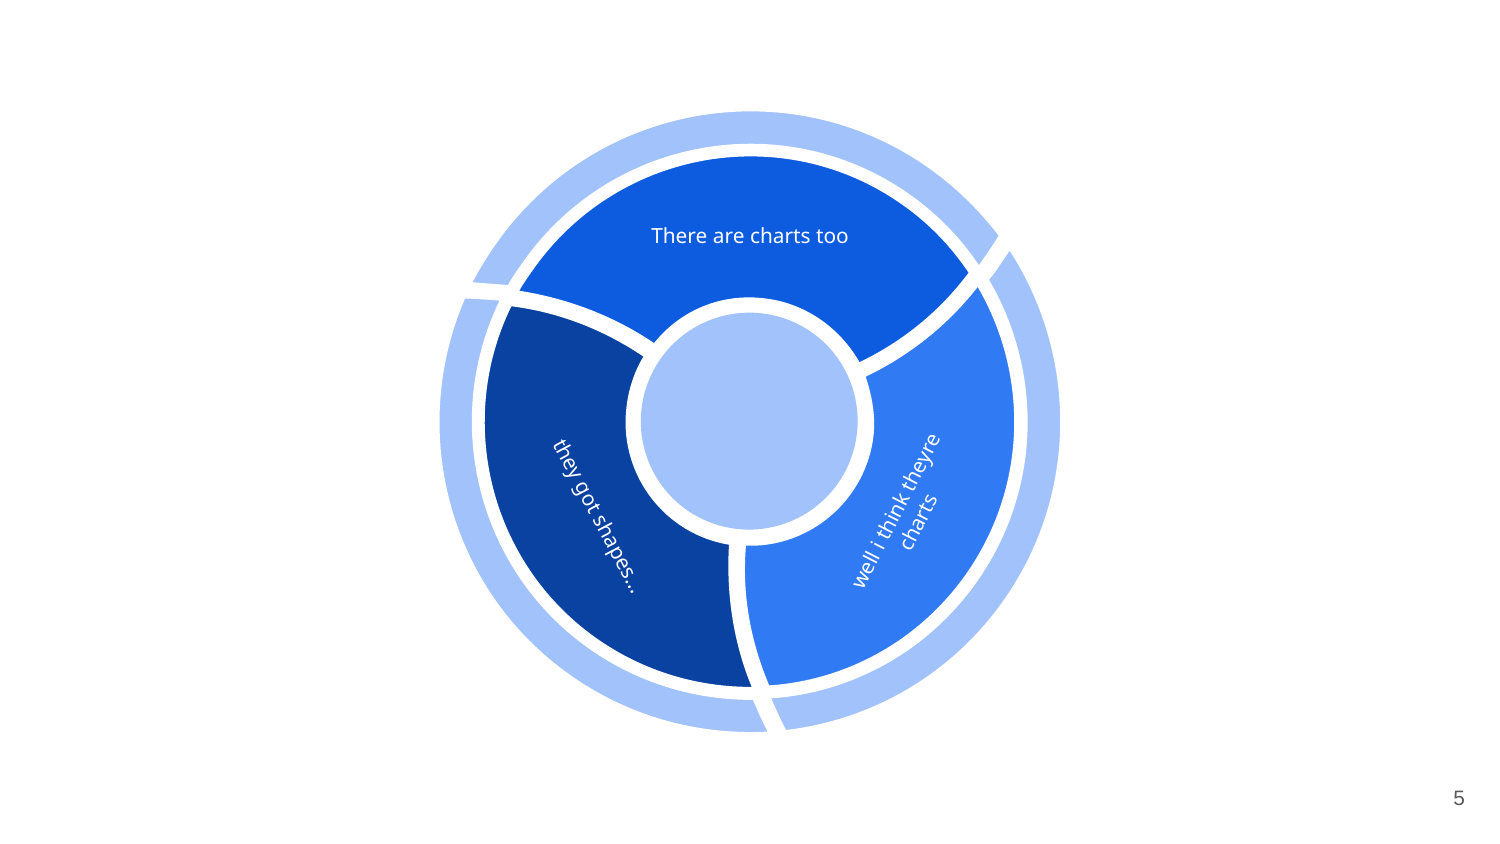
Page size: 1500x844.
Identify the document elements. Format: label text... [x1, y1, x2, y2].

text_box [483, 305, 753, 688]
text_box [621, 155, 879, 189]
slide_number <number> [1389, 764, 1480, 830]
text_box [640, 312, 858, 530]
text_box [744, 285, 1015, 687]
text_box [770, 249, 1061, 731]
text_box [518, 189, 970, 364]
text_box [438, 297, 769, 733]
text_box they got shapes… [498, 380, 701, 652]
text_box well i think theyre charts [805, 379, 1006, 653]
text_box [471, 110, 1000, 286]
text_box There are charts too [620, 189, 880, 282]
